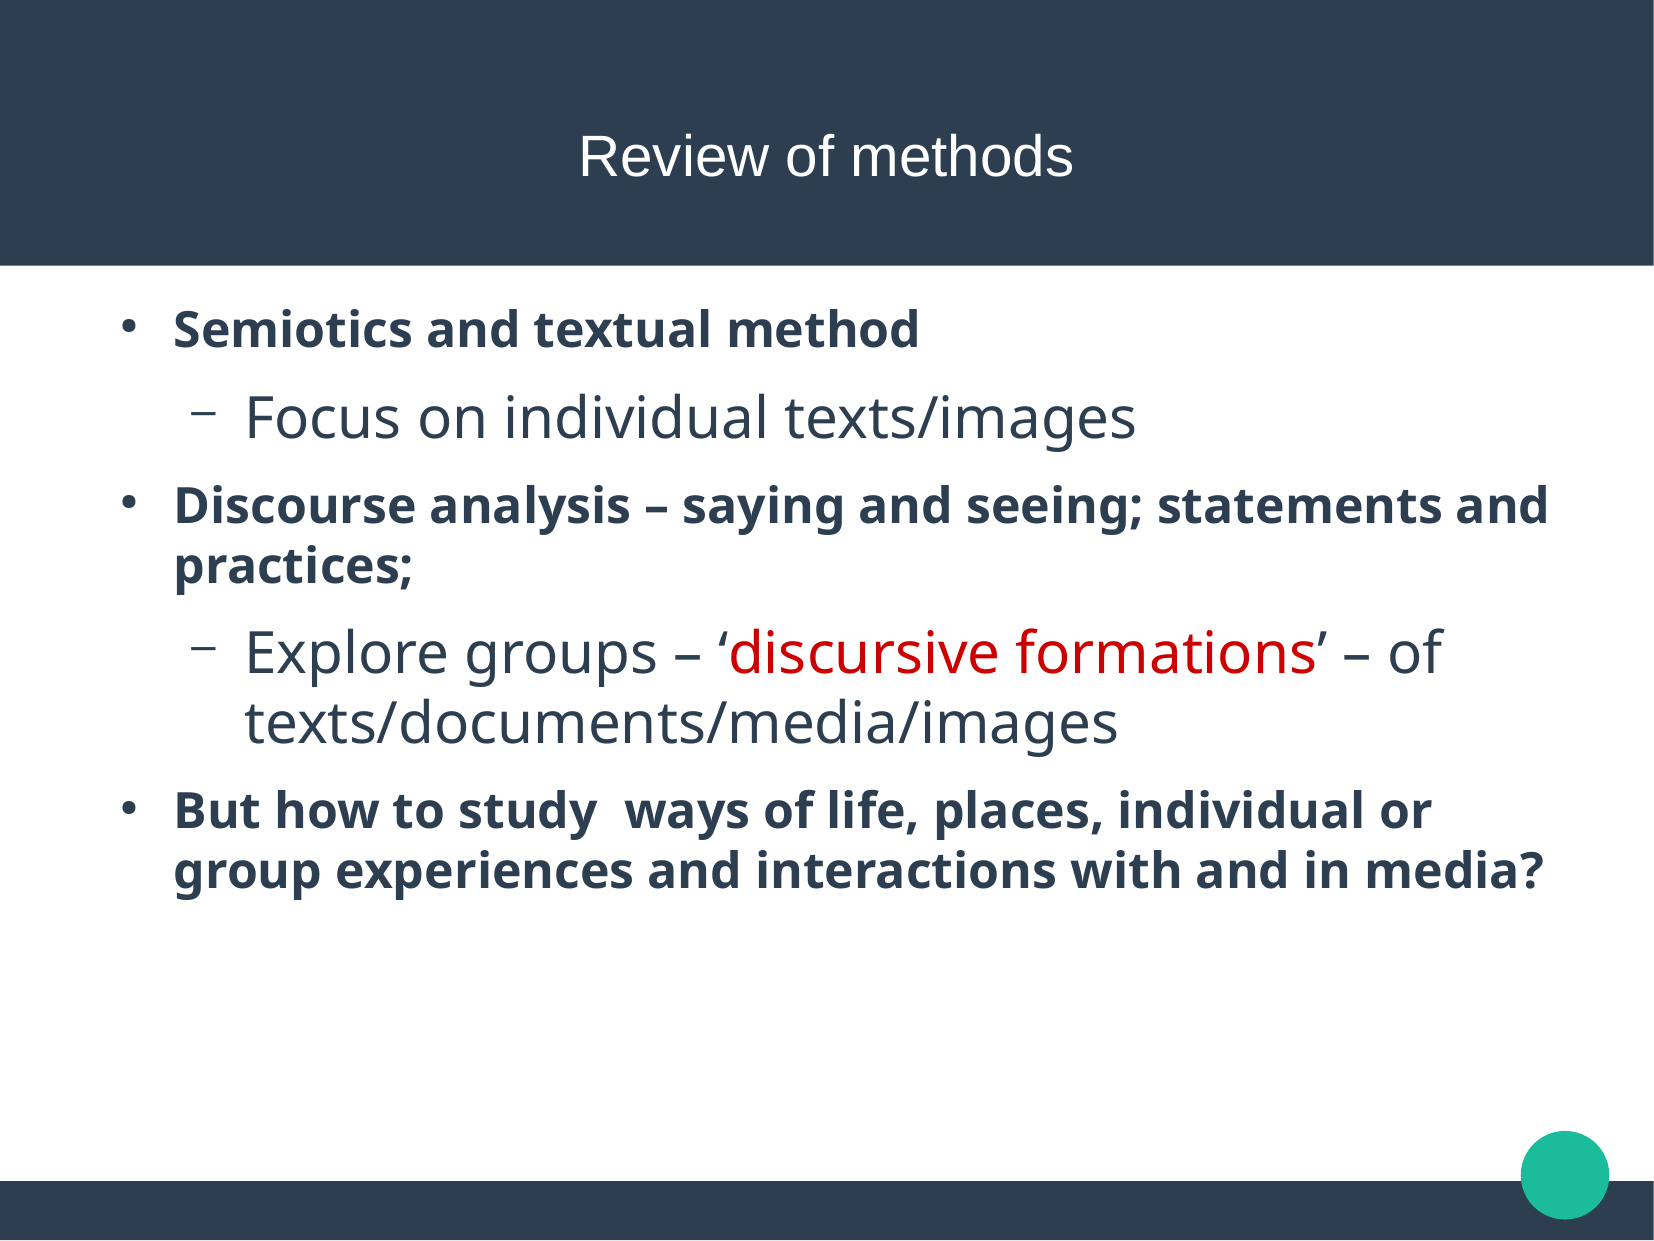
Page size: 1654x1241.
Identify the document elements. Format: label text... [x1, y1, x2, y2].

title Review of methods [82, 49, 1571, 257]
list Semiotics and textual method Focus on individual texts/images Discourse analysis – saying and seeing; statements and practices; Explore groups – ‘discursive formations’ – of texts/documents/media/images But how to study ways of life, places, individual or group experiences and interactions with and in media? [82, 290, 1571, 1010]
